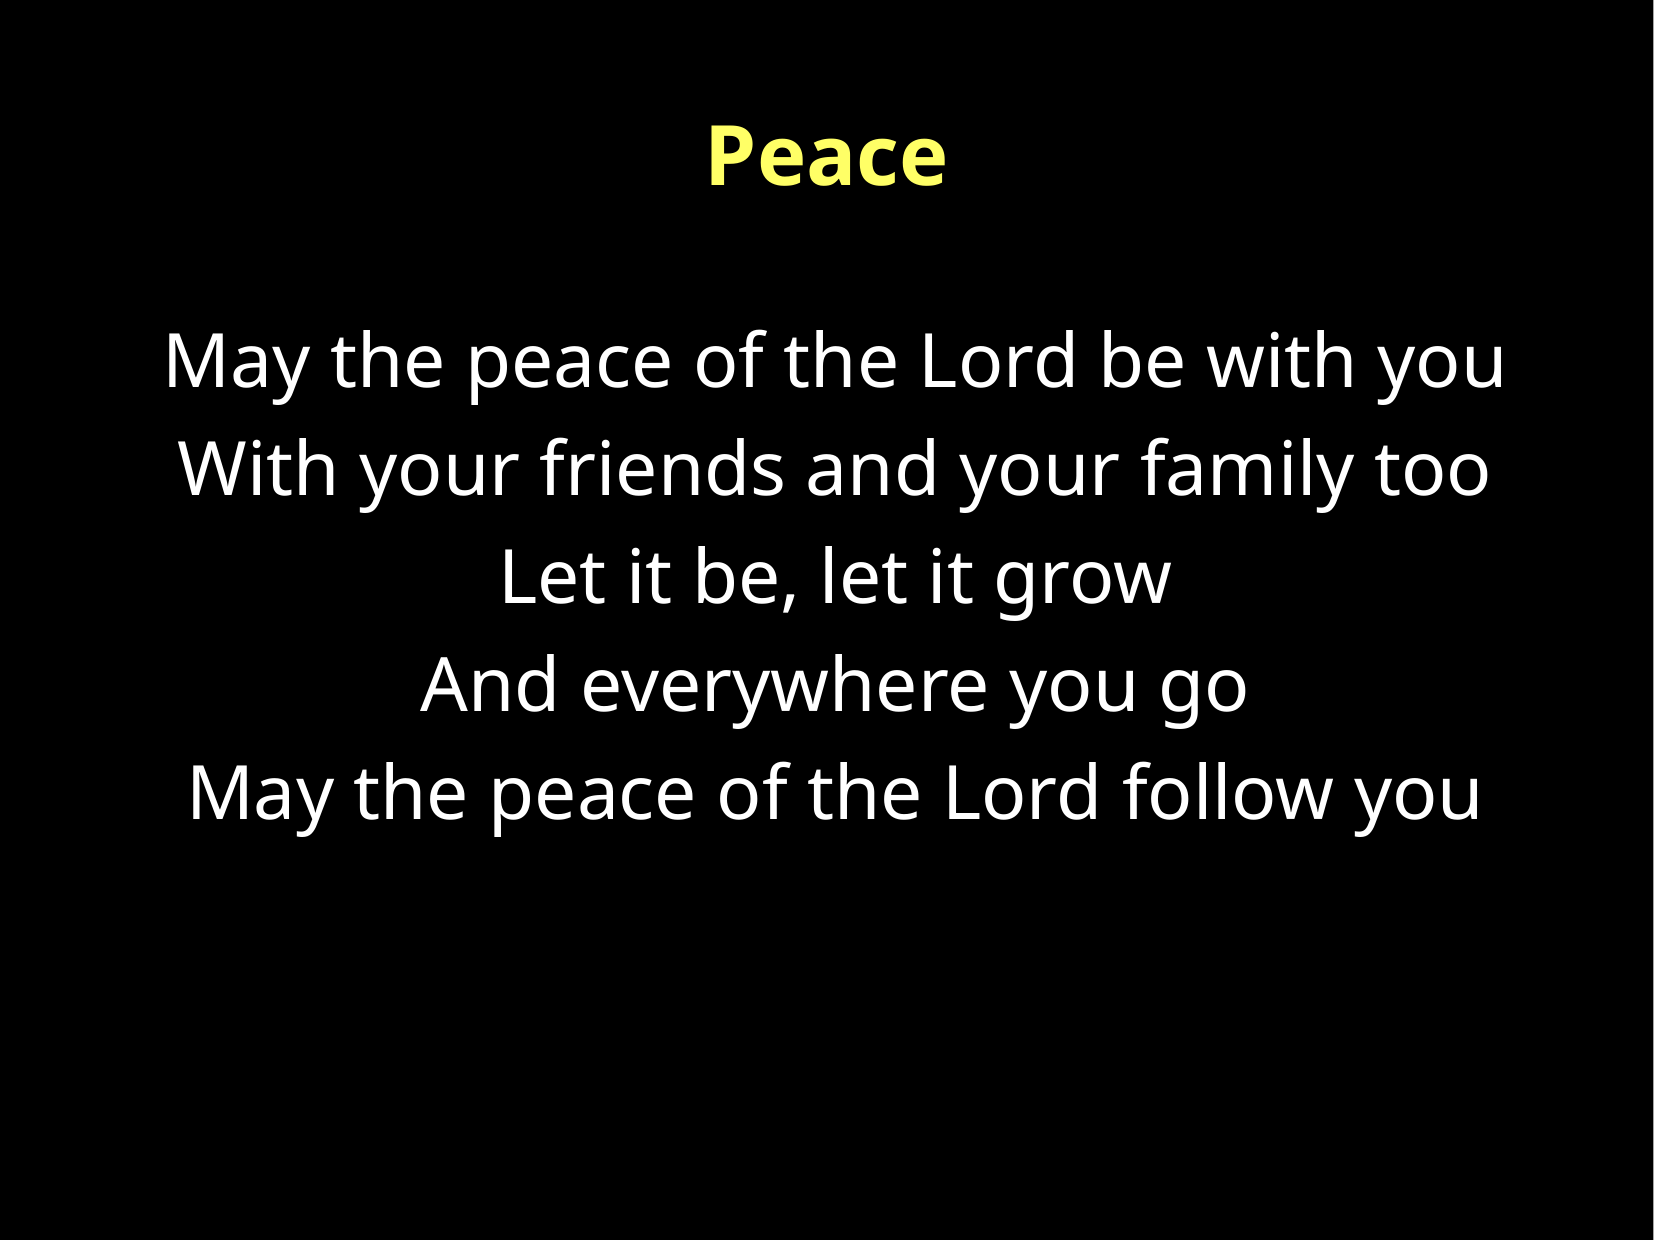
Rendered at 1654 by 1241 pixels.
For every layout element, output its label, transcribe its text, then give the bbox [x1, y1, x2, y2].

list May the peace of the Lord be with you With your friends and your family too Let it be, let it grow And everywhere you go May the peace of the Lord follow you [0, 307, 1654, 1241]
title Peace [82, 49, 1571, 257]
